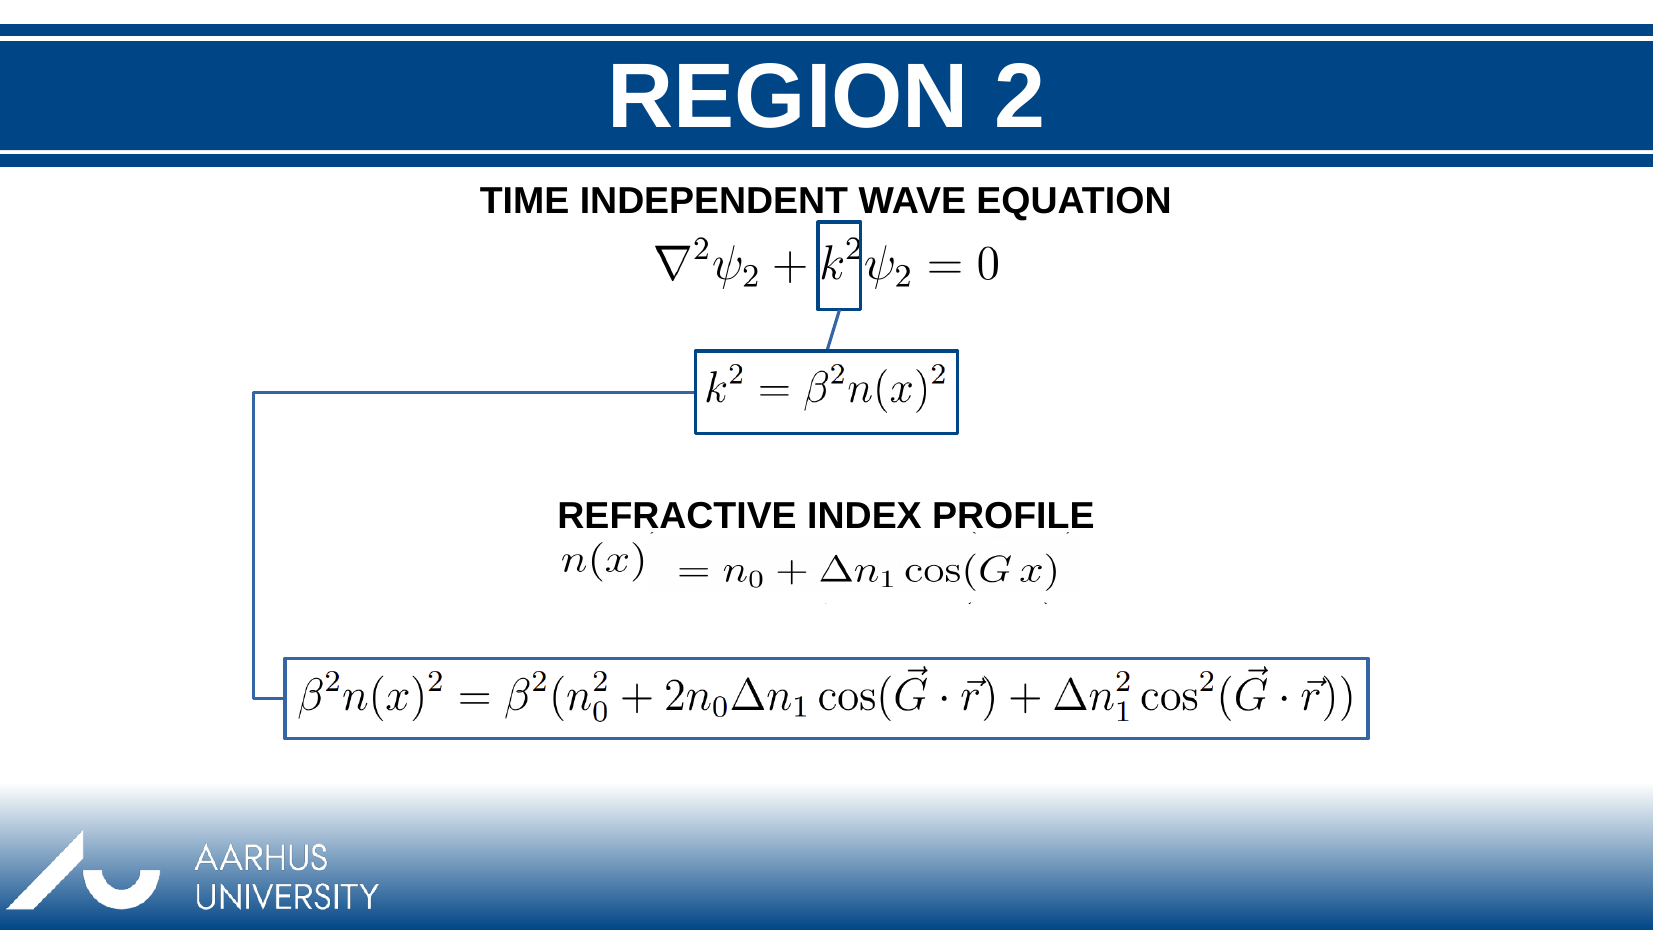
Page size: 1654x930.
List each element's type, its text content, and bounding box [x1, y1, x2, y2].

picture [641, 228, 816, 301]
picture [5, 829, 414, 917]
text_box TIME INDEPENDENT WAVE EQUATION [465, 172, 1188, 229]
text_box REFRACTIVE INDEX PROFILE [542, 487, 1111, 544]
picture [286, 660, 1367, 737]
picture [696, 352, 957, 432]
picture [555, 530, 1084, 604]
title REGION 2 [0, 41, 1653, 151]
picture [862, 228, 1012, 301]
picture [820, 228, 859, 301]
